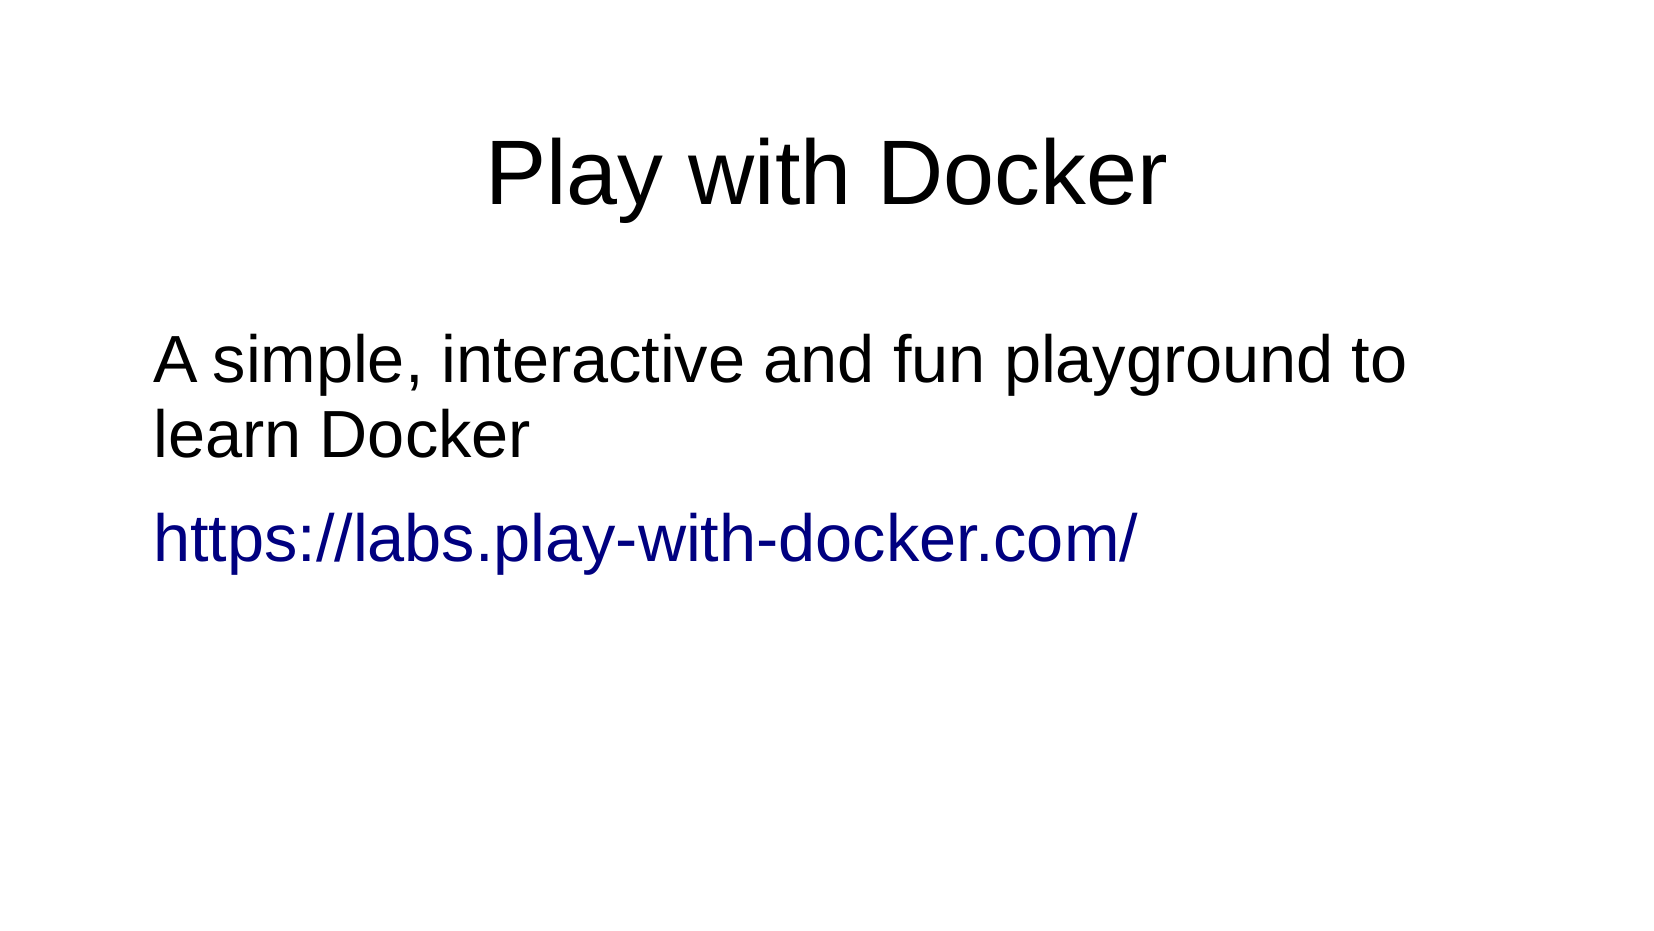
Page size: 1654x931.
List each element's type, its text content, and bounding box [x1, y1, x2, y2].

title Play with Docker [82, 121, 1571, 217]
list A simple, interactive and fun playground to learn Docker https://labs.play-with-docker.com/ [82, 217, 1571, 758]
